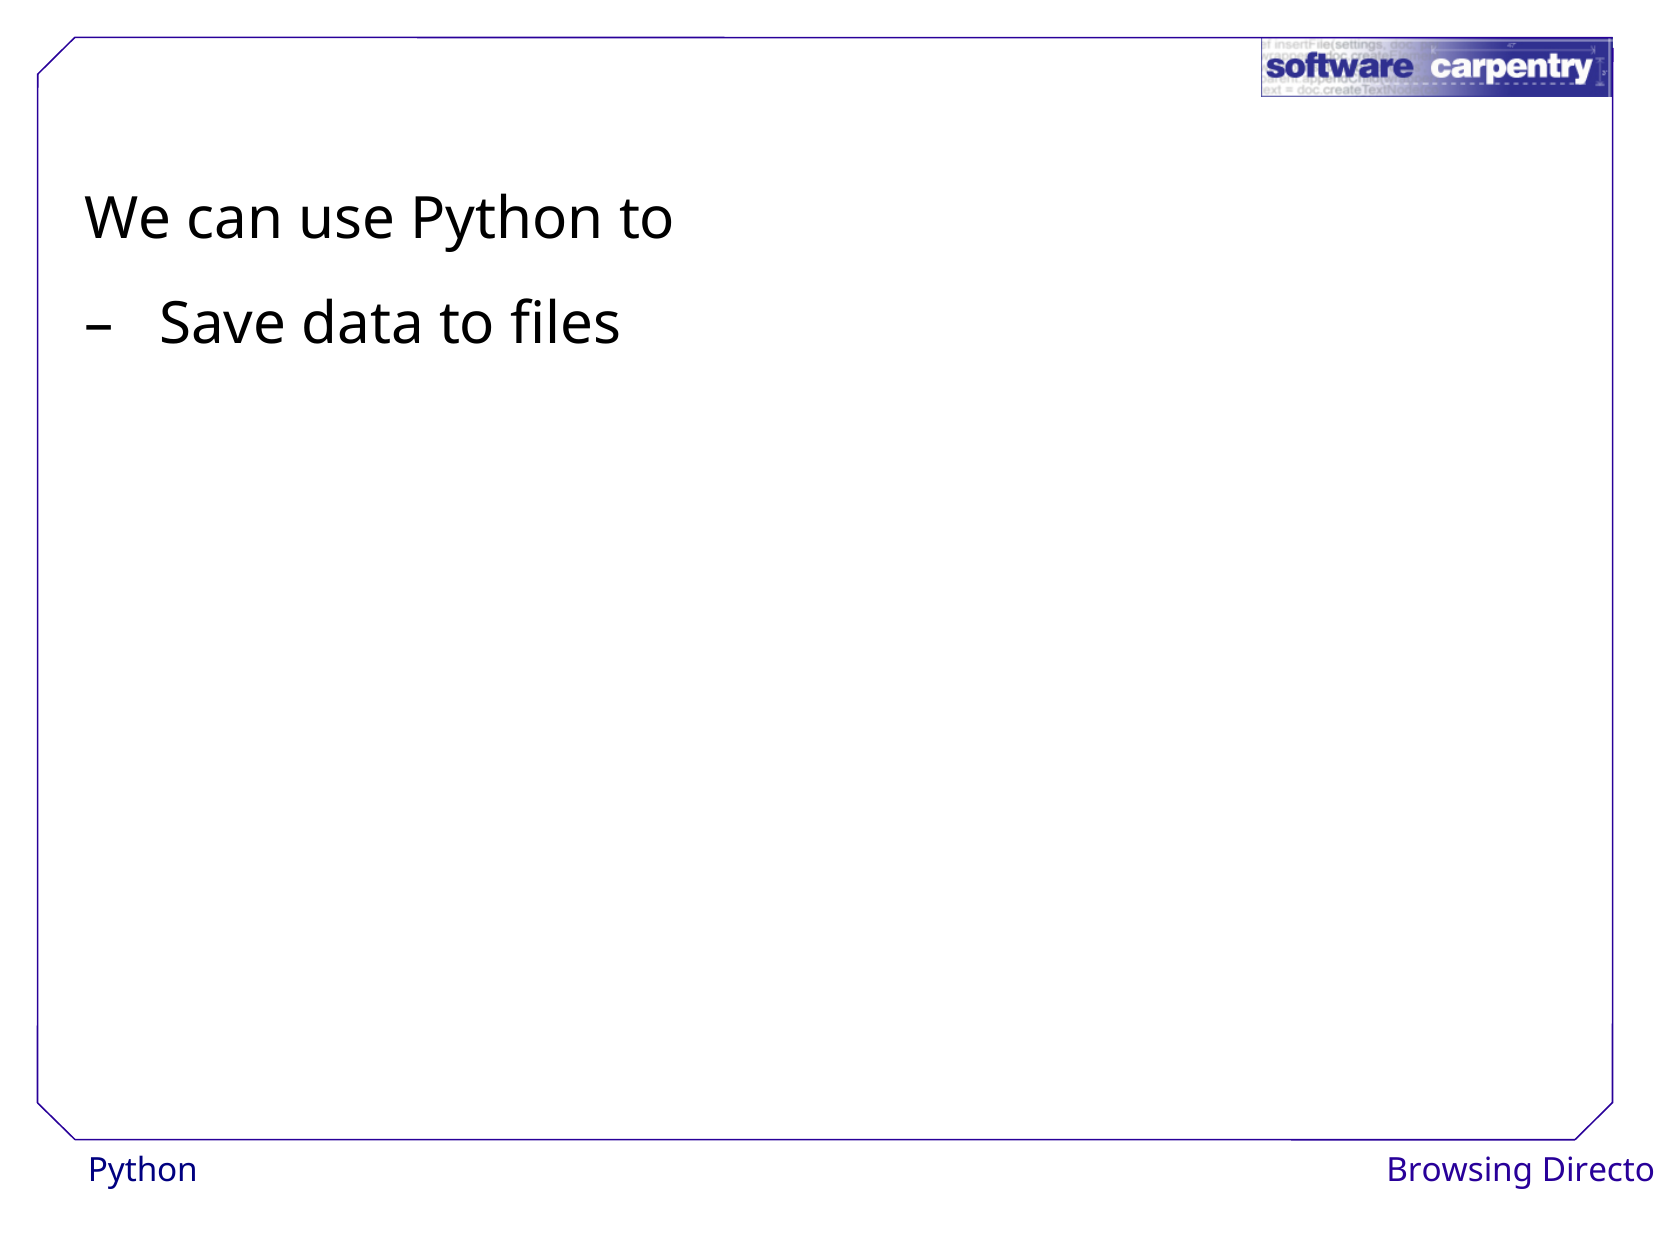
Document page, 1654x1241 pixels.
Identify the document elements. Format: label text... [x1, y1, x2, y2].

picture [1261, 39, 1613, 97]
text_box We can use Python to – Save data to files [69, 138, 841, 469]
